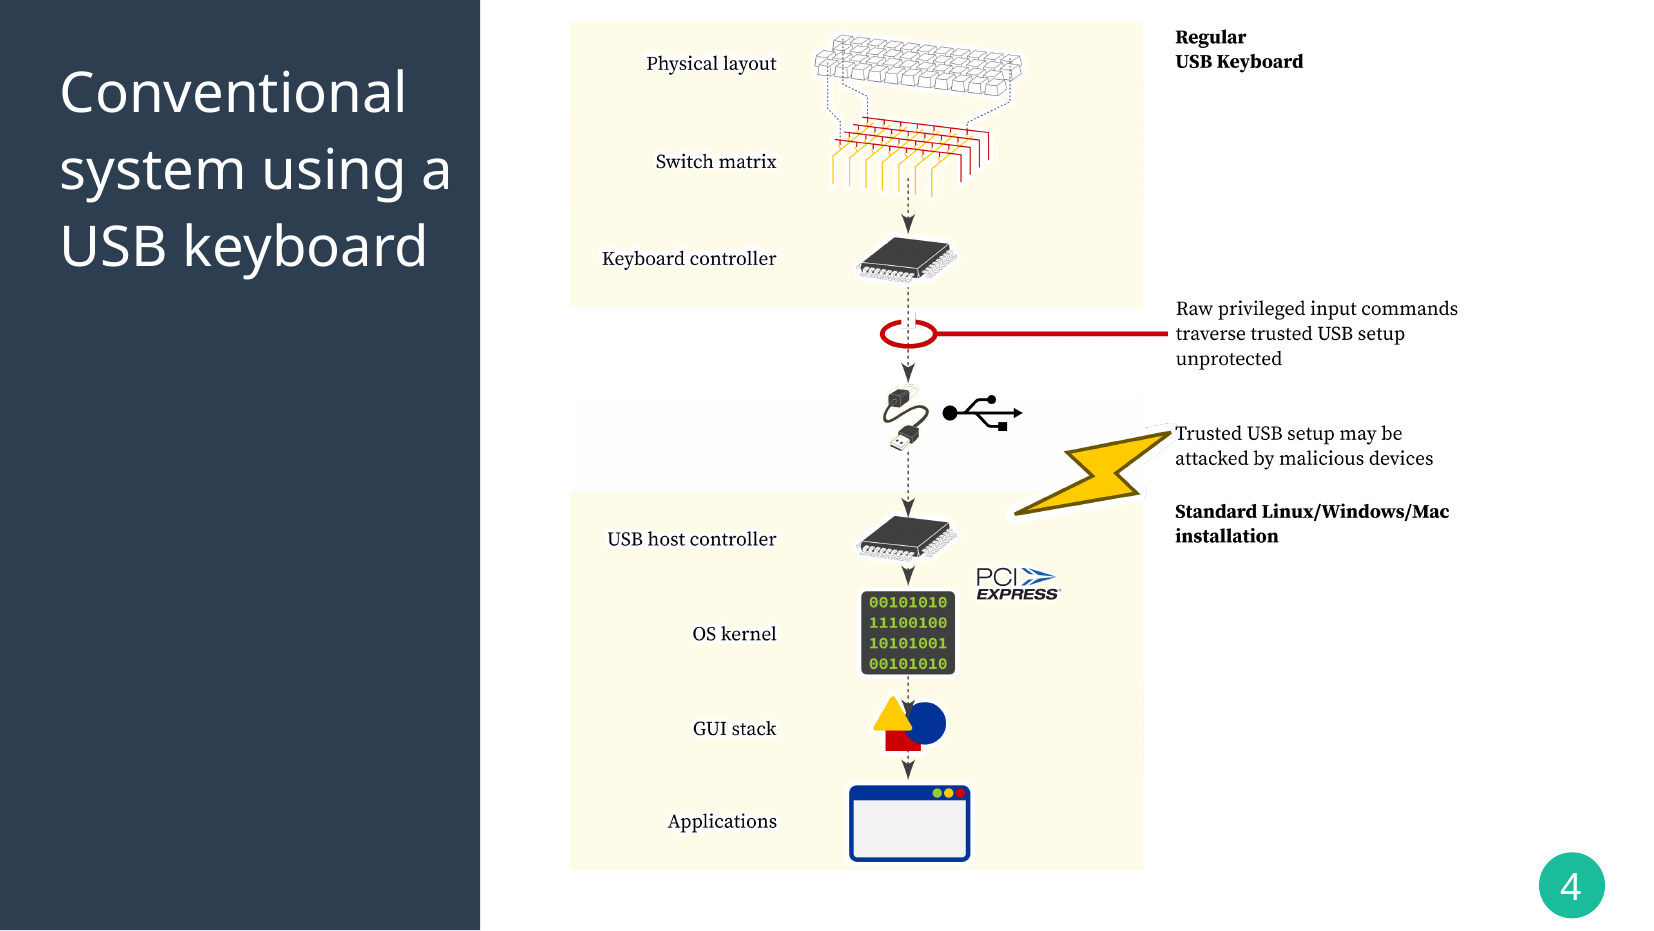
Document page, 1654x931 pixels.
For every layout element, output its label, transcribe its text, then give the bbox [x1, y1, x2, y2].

picture [570, 21, 1458, 871]
text_box Conventional system using a USB keyboard [45, 45, 511, 466]
text_box [0, 0, 481, 931]
text_box <number> [1511, 841, 1630, 931]
